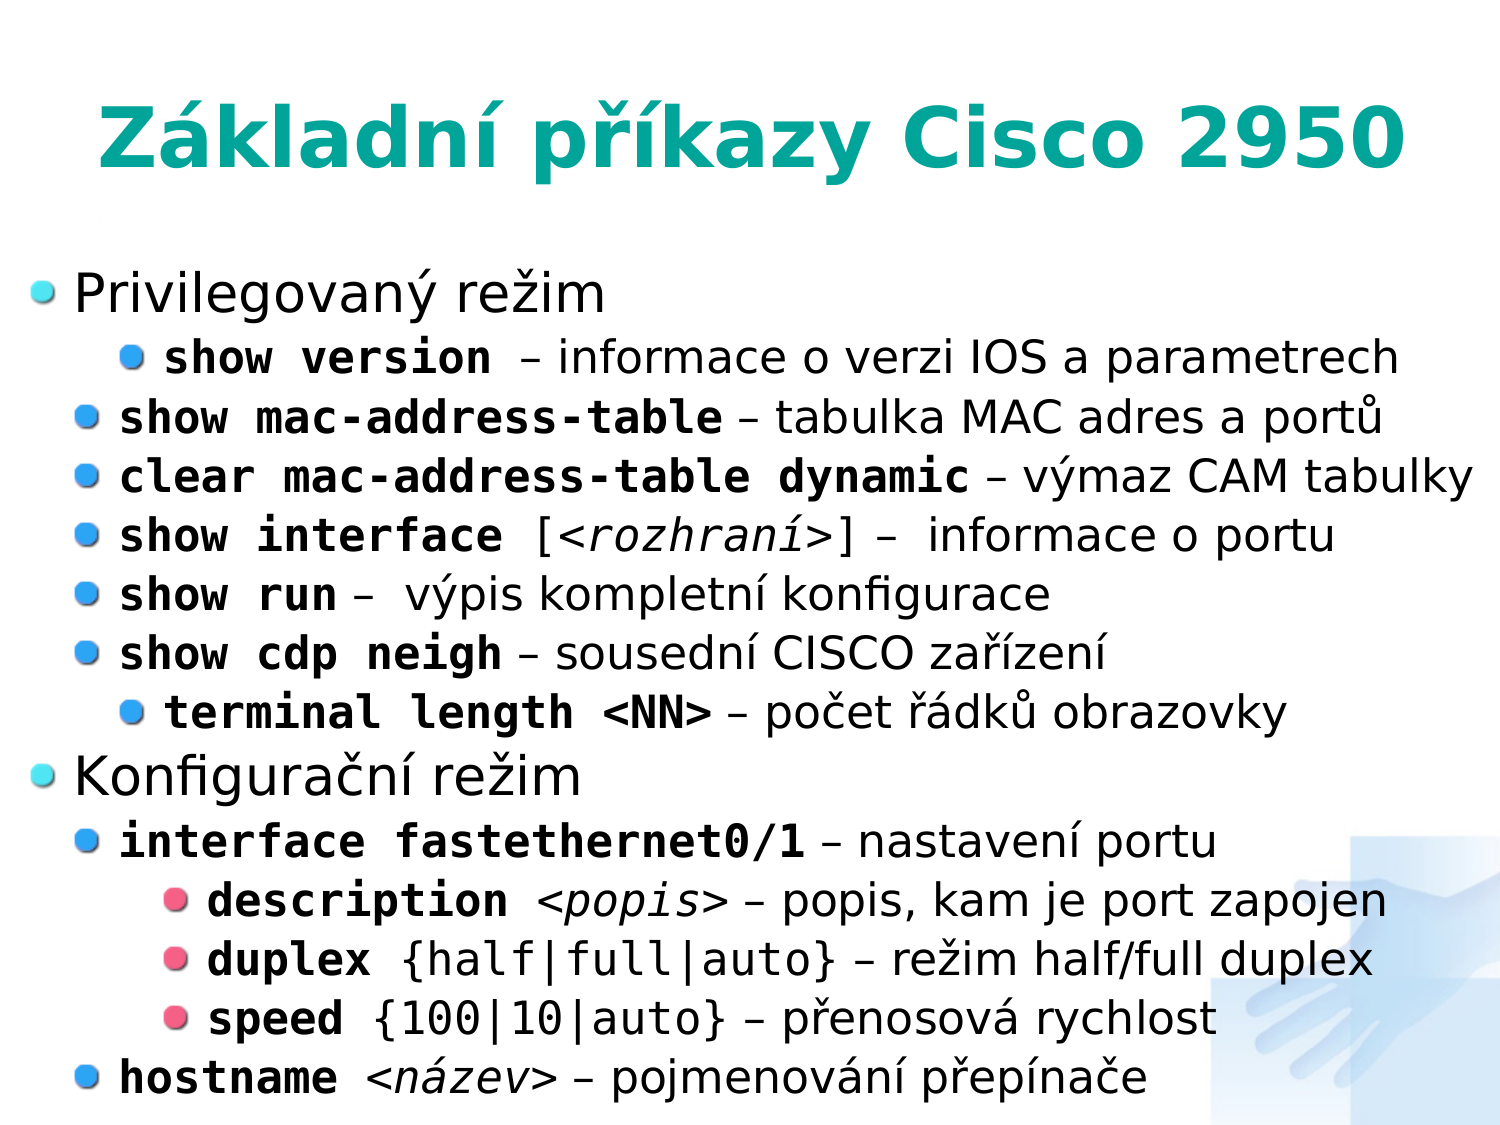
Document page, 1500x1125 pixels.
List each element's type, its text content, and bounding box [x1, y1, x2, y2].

title Základní příkazy Cisco 2950 [29, 21, 1477, 257]
list Privilegovaný režim show version – informace o verzi IOS a parametrech show mac-address-table – tabulka MAC adres a portů clear mac-address-table dynamic – výmaz CAM tabulky show interface [<rozhraní>] – informace o portu show run – výpis kompletní konfigurace show cdp neigh – sousední CISCO zařízení terminal length <NN> – počet řádků obrazovky Konfigurační režim interface fastethernet0/1 – nastavení portu description <popis> – popis, kam je port zapojen duplex {half|full|auto} – režim half/full duplex speed {100|10|auto} – přenosová rychlost hostname <název> – pojmenování přepínače [29, 262, 1477, 1105]
picture [0, 0, 1500, 1125]
